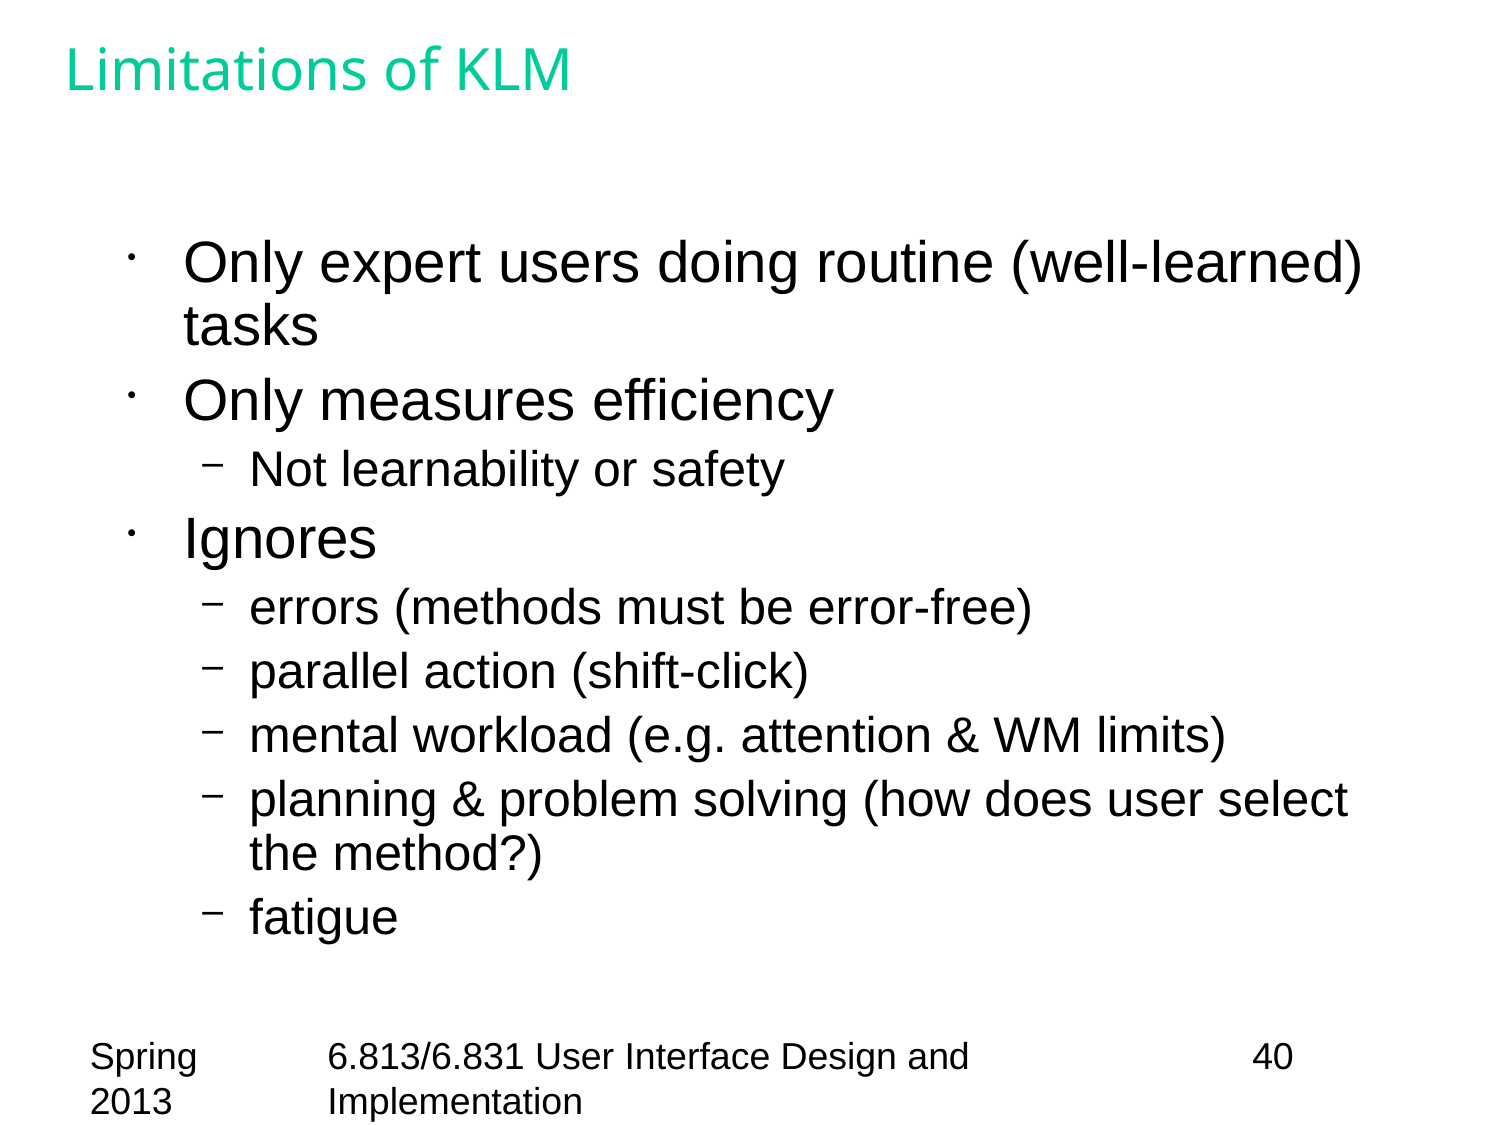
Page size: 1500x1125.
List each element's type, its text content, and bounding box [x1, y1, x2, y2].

footer 6.813/6.831 User Interface Design and Implementation [312, 1024, 1225, 1103]
list Only expert users doing routine (well-learned) tasks Only measures efficiency Not learnability or safety Ignores errors (methods must be error-free) parallel action (shift-click) mental workload (e.g. attention & WM limits) planning & problem solving (how does user select the method?) fatigue [112, 224, 1388, 1000]
title Limitations of KLM [50, 24, 1438, 150]
slide_number <number> [1237, 1024, 1425, 1103]
slide_number Spring 2013 [75, 1024, 300, 1103]
